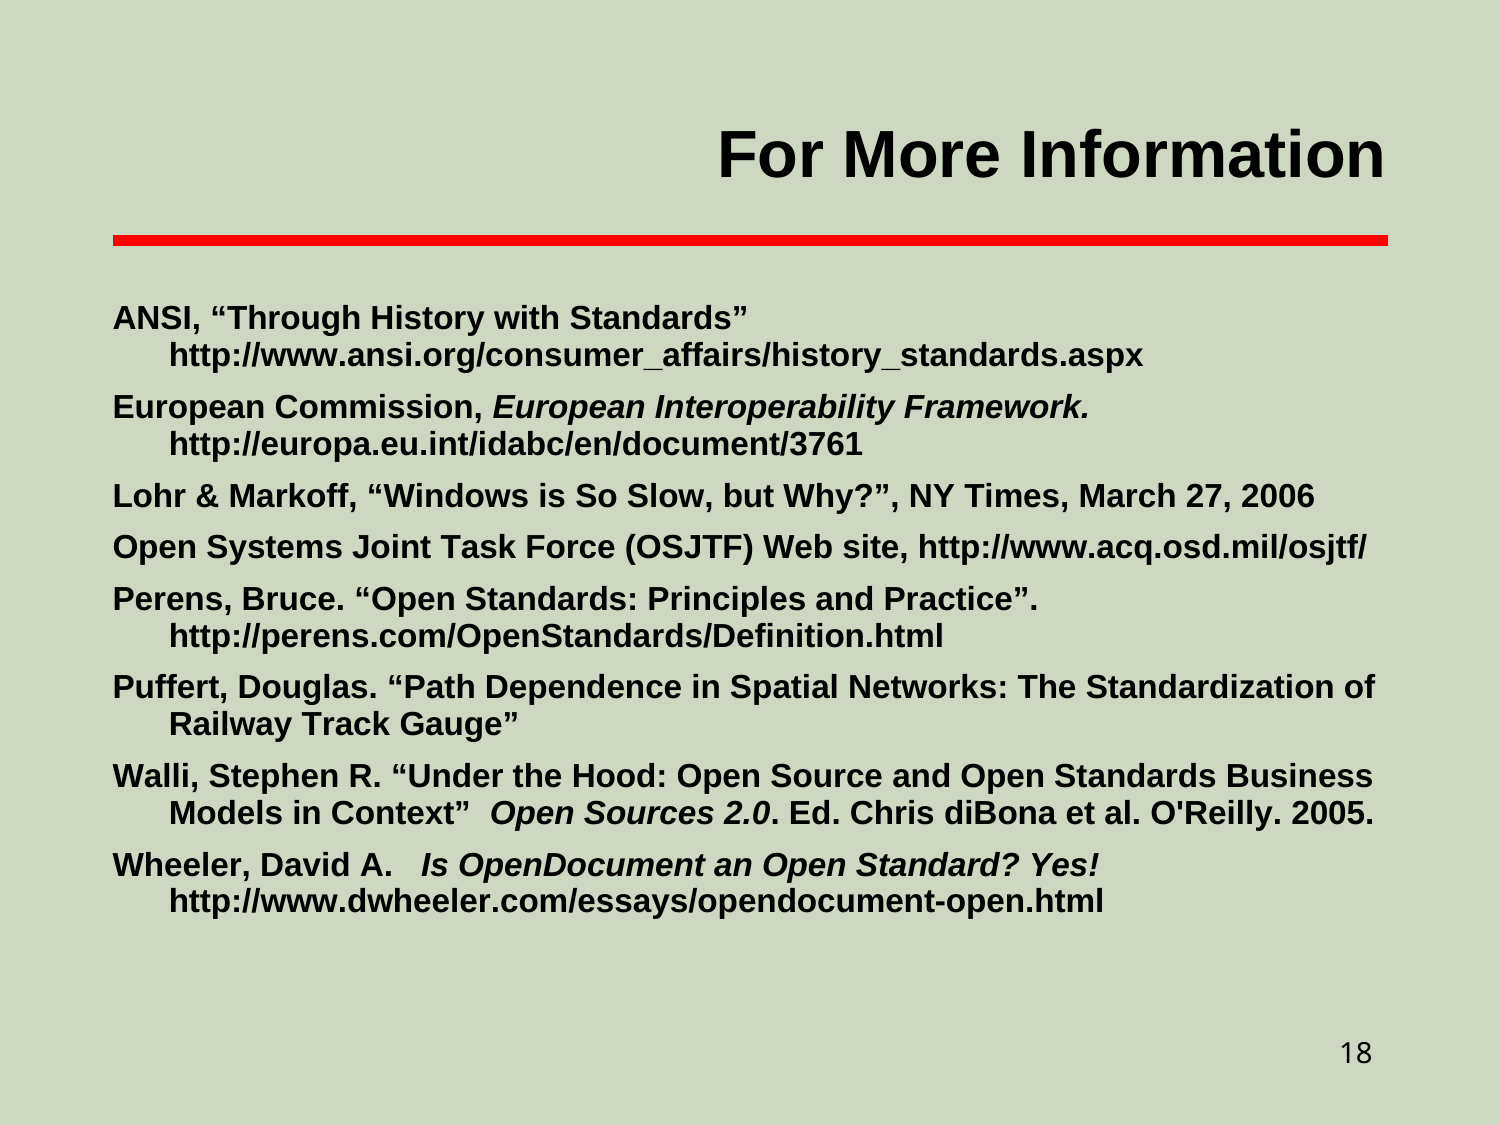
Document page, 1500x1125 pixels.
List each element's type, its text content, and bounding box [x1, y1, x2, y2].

title For More Information [337, 85, 1388, 224]
list ANSI, “Through History with Standards” http://www.ansi.org/consumer_affairs/history_standards.aspx European Commission, European Interoperability Framework. http://europa.eu.int/idabc/en/document/3761 Lohr & Markoff, “Windows is So Slow, but Why?”, NY Times, March 27, 2006 Open Systems Joint Task Force (OSJTF) Web site, http://www.acq.osd.mil/osjtf/ Perens, Bruce. “Open Standards: Principles and Practice”. http://perens.com/OpenStandards/Definition.html Puffert, Douglas. “Path Dependence in Spatial Networks: The Standardization of Railway Track Gauge” Walli, Stephen R. “Under the Hood: Open Source and Open Standards Business Models in Context” Open Sources 2.0. Ed. Chris diBona et al. O'Reilly. 2005. Wheeler, David A. Is OpenDocument an Open Standard? Yes! http://www.dwheeler.com/essays/opendocument-open.html [112, 299, 1388, 1111]
